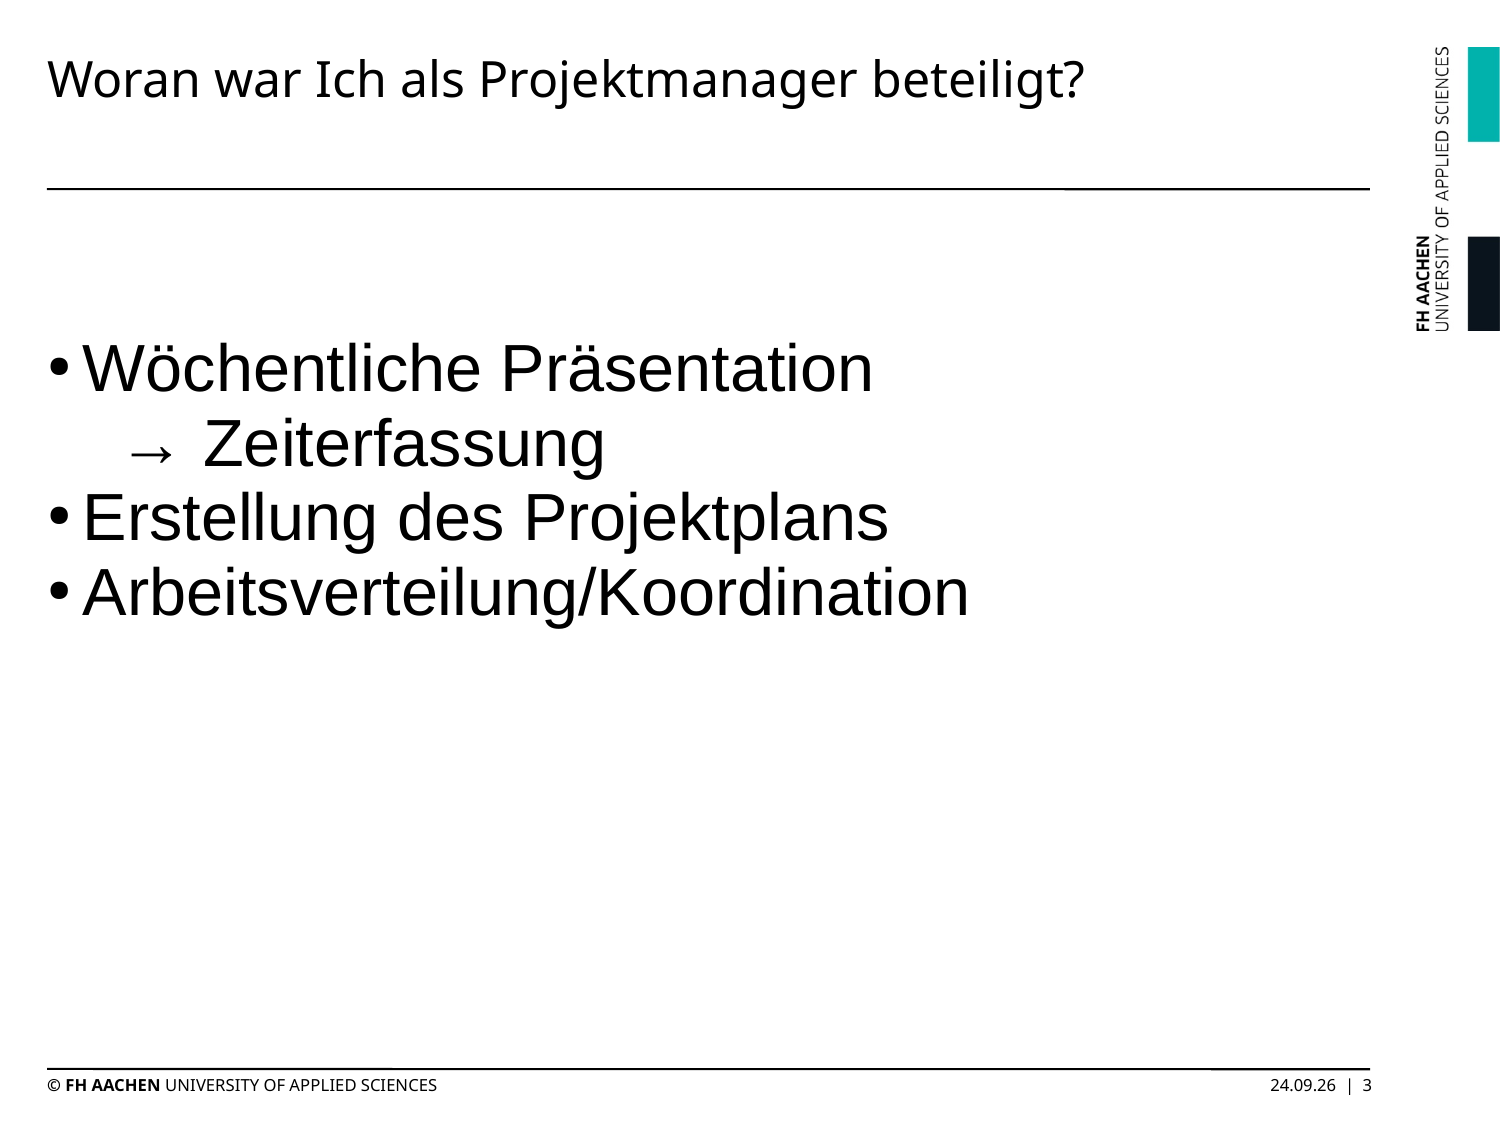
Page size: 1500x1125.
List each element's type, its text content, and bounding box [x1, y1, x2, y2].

title Woran war Ich als Projektmanager beteiligt? [47, 47, 1371, 166]
subtitle Wöchentliche Präsentation → Zeiterfassung Erstellung des Projektplans Arbeitsverteilung/Koordination [47, 330, 1371, 1042]
picture [1404, 47, 1500, 331]
